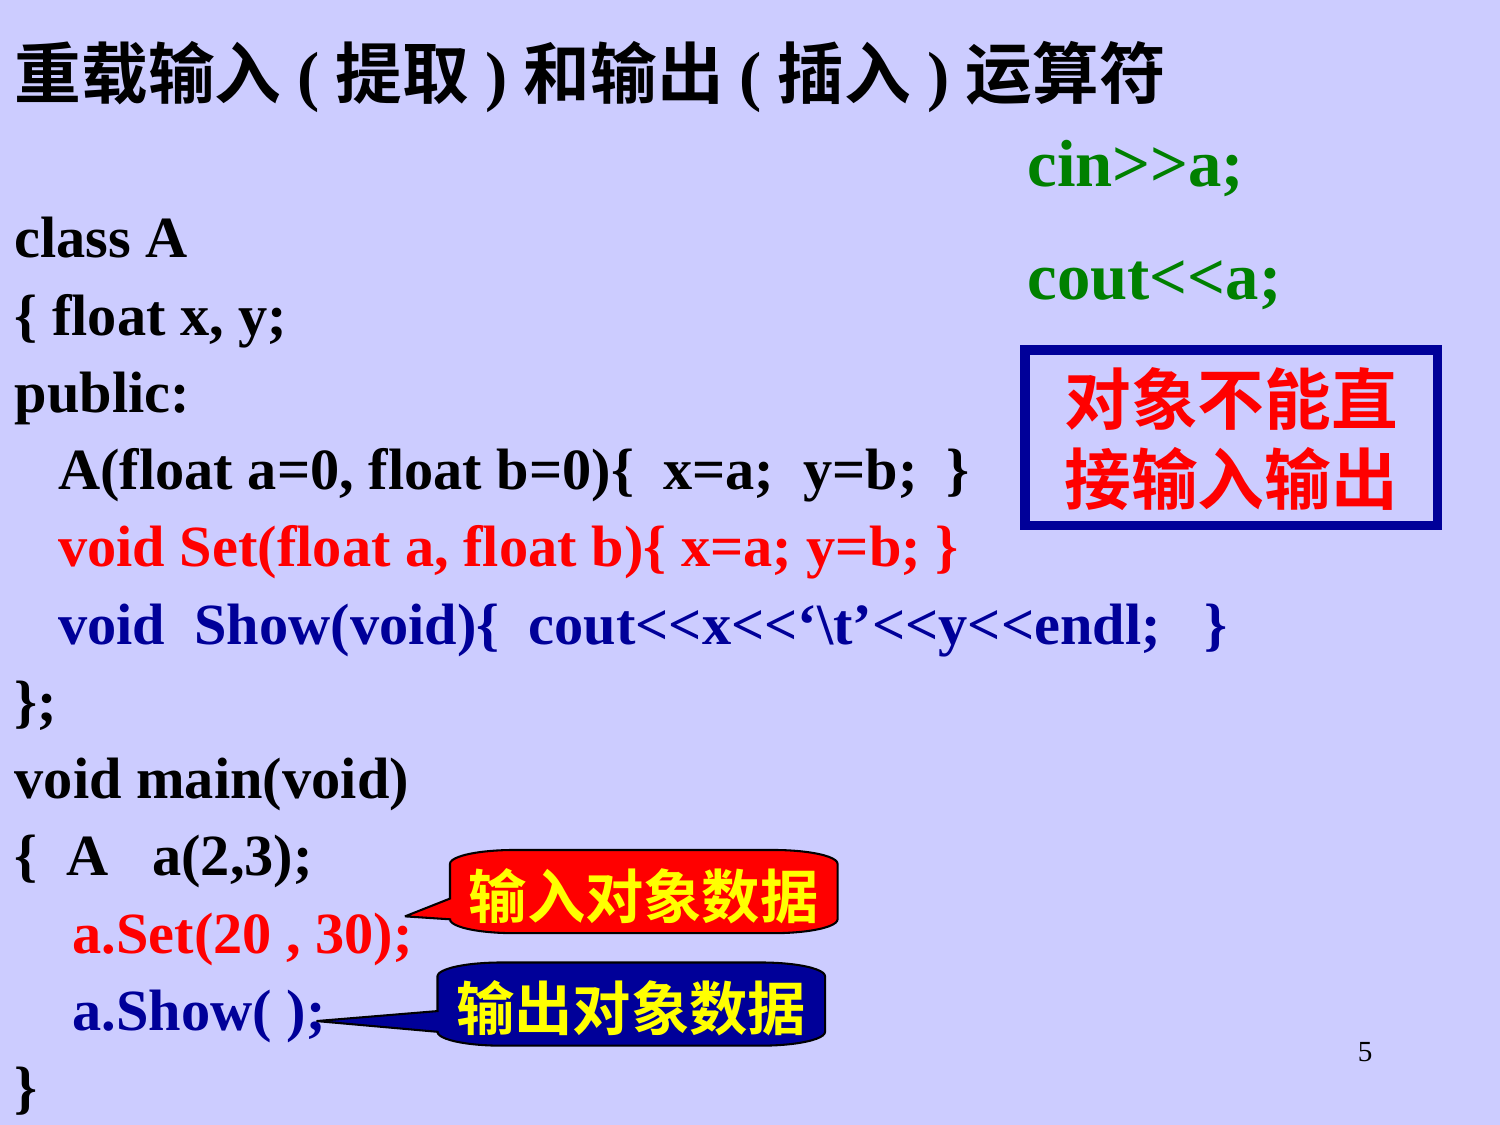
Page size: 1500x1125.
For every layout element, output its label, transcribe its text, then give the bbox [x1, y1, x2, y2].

text_box class A { float x, y; public: A(float a=0, float b=0){ x=a; y=b; } void Set(float a, float b){ x=a; y=b; } void Show(void){ cout<<x<<‘\t’<<y<<endl; } }; void main(void) { A a(2,3); a.Set(20 , 30); a.Show( ); } [0, 191, 1500, 1125]
text_box 输出对象数据 [316, 962, 826, 1046]
text_box cout<<a; [1012, 224, 1426, 321]
text_box cin>>a; [1012, 112, 1426, 208]
text_box 对象不能直接输入输出 [1024, 349, 1438, 526]
text_box 重载输入(提取)和输出(插入)运算符 [0, 0, 1500, 120]
text_box 输入对象数据 [405, 849, 838, 934]
